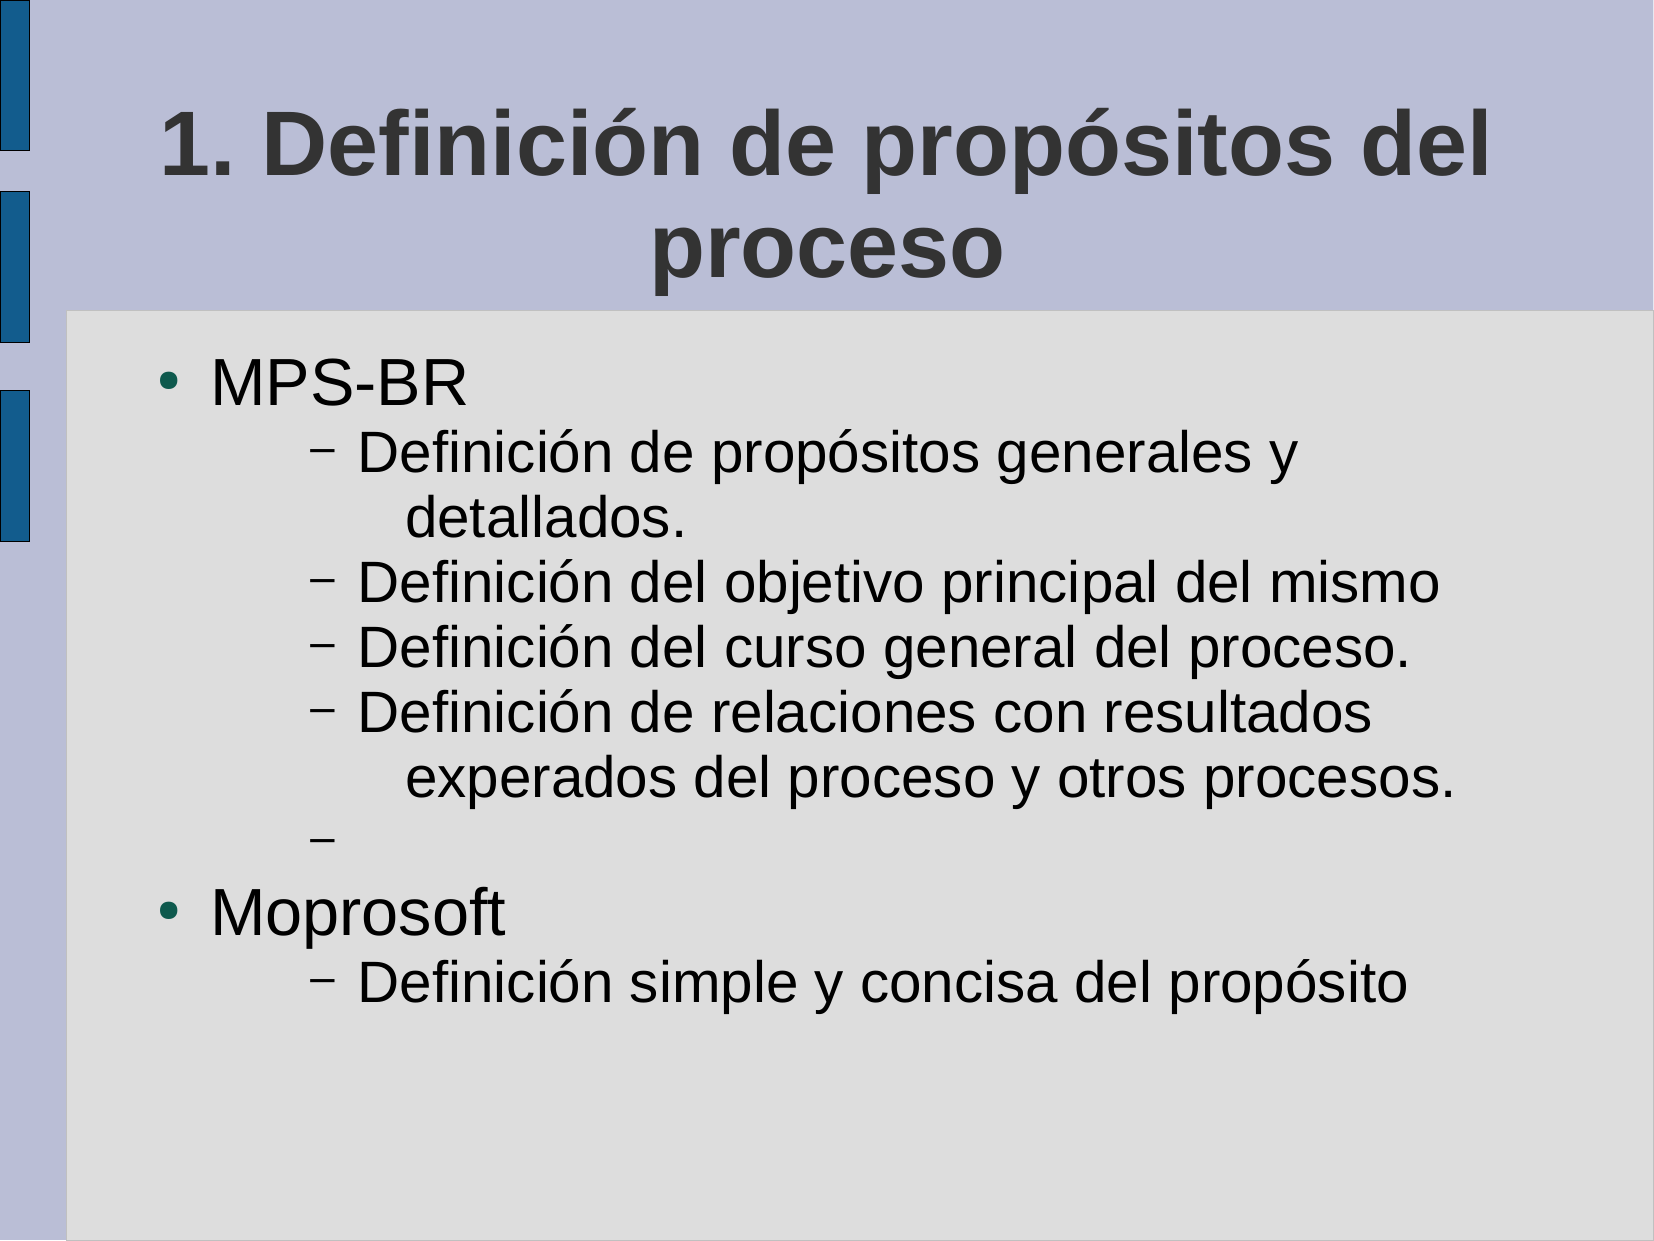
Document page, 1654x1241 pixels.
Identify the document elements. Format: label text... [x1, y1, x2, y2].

title 1. Definición de propósitos del proceso [121, 91, 1534, 299]
list MPS-BR Definición de propósitos generales y detallados. Definición del objetivo principal del mismo Definición del curso general del proceso. Definición de relaciones con resultados experados del proceso y otros procesos. Moprosoft Definición simple y concisa del propósito [121, 344, 1534, 1127]
